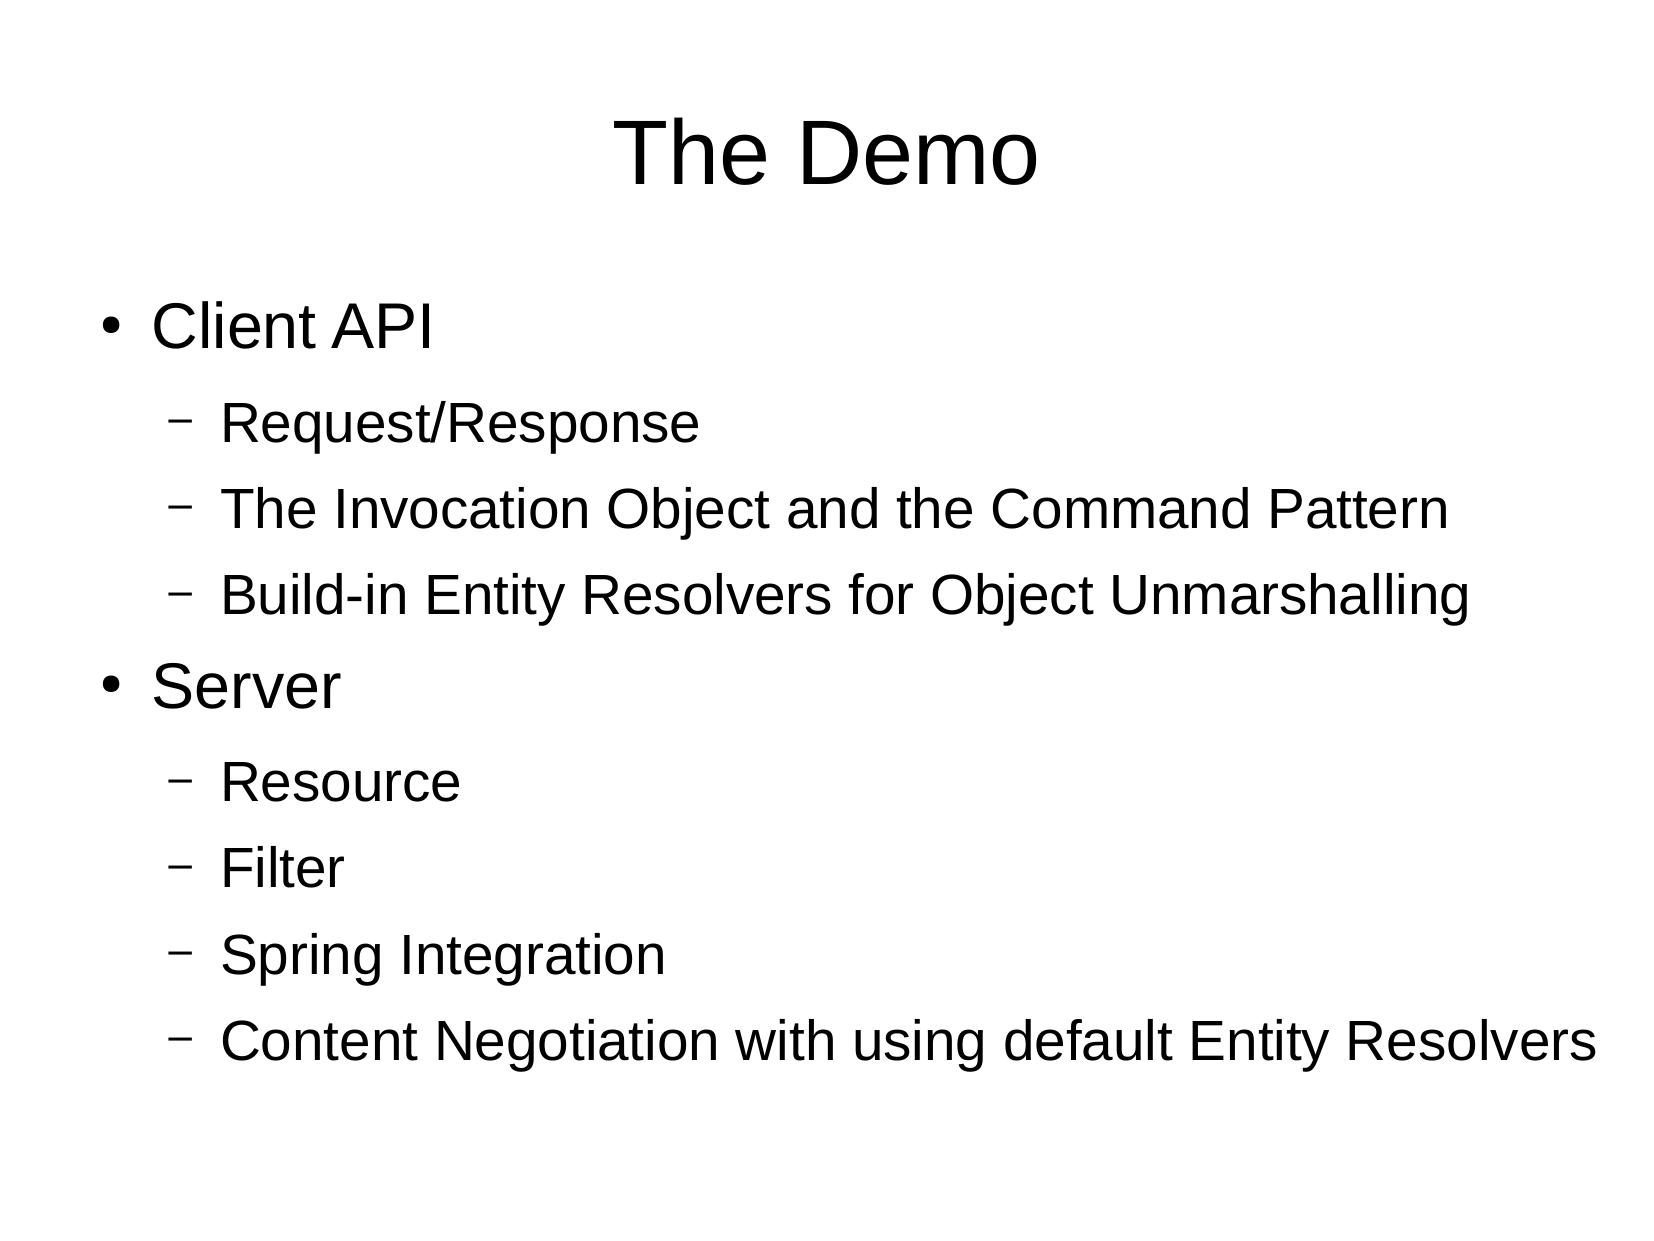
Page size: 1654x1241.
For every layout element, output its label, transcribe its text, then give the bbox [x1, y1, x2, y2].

title The Demo [82, 49, 1571, 257]
list Client API Request/Response The Invocation Object and the Command Pattern Build-in Entity Resolvers for Object Unmarshalling Server Resource Filter Spring Integration Content Negotiation with using default Entity Resolvers [82, 290, 1606, 1096]
